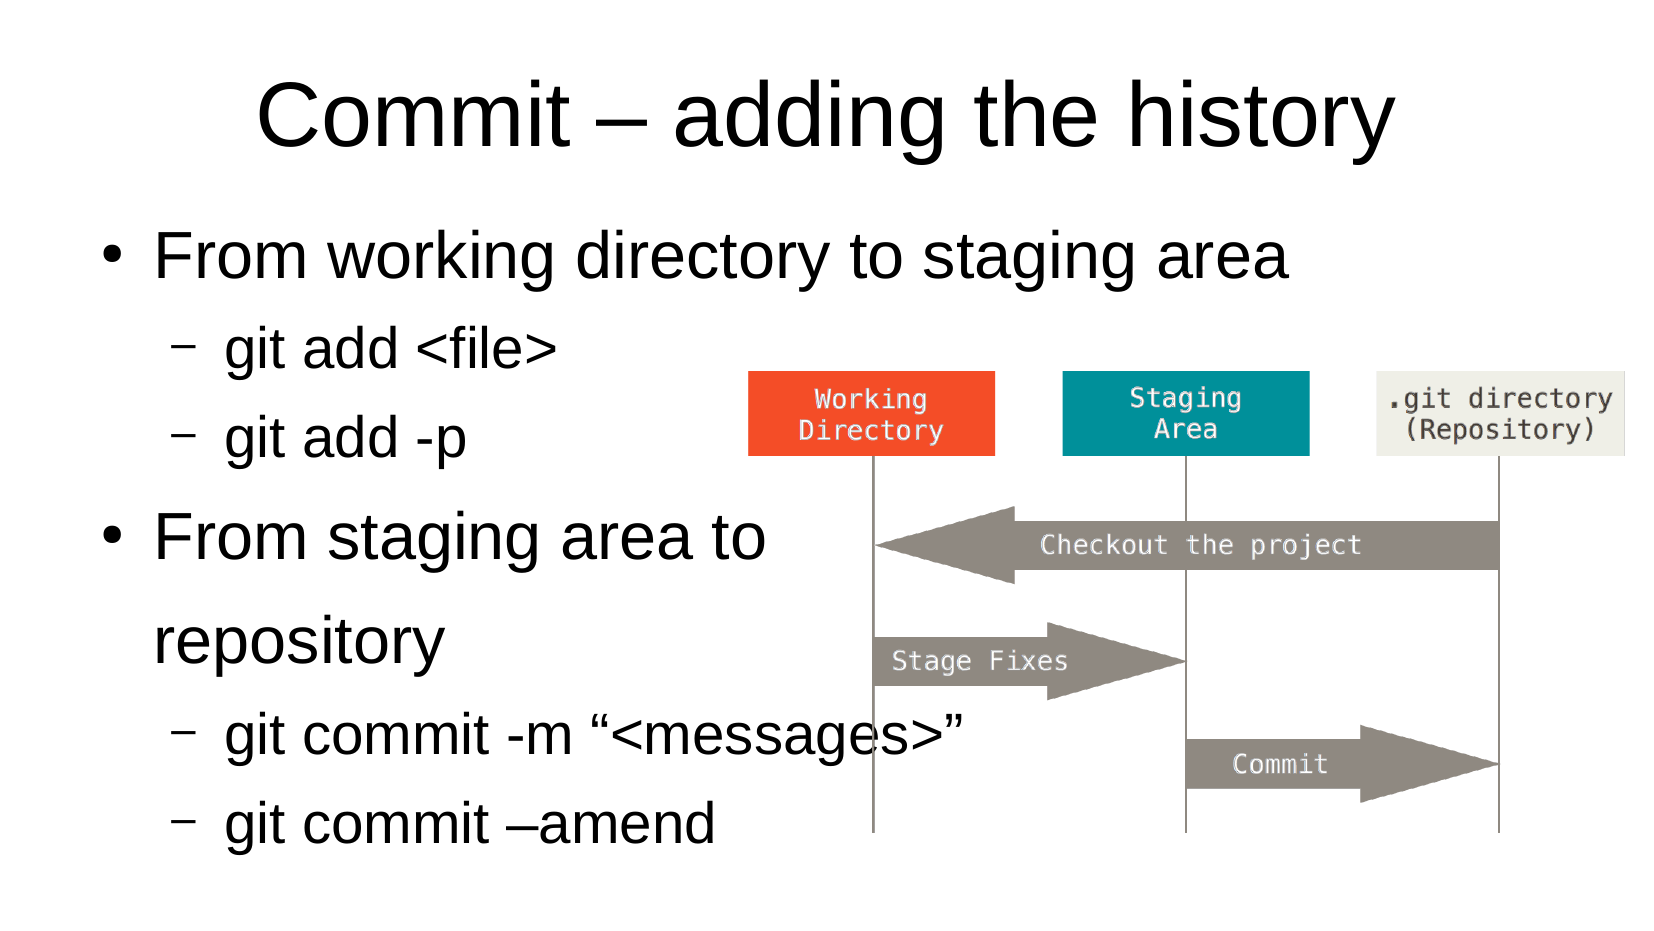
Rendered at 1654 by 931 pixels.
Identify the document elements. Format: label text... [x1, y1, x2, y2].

title Commit – adding the history [82, 37, 1571, 193]
picture [740, 362, 1636, 856]
list From working directory to staging area git add <file> git add -p From staging area to repository git commit -m “<messages>” git commit –amend [82, 217, 1606, 916]
